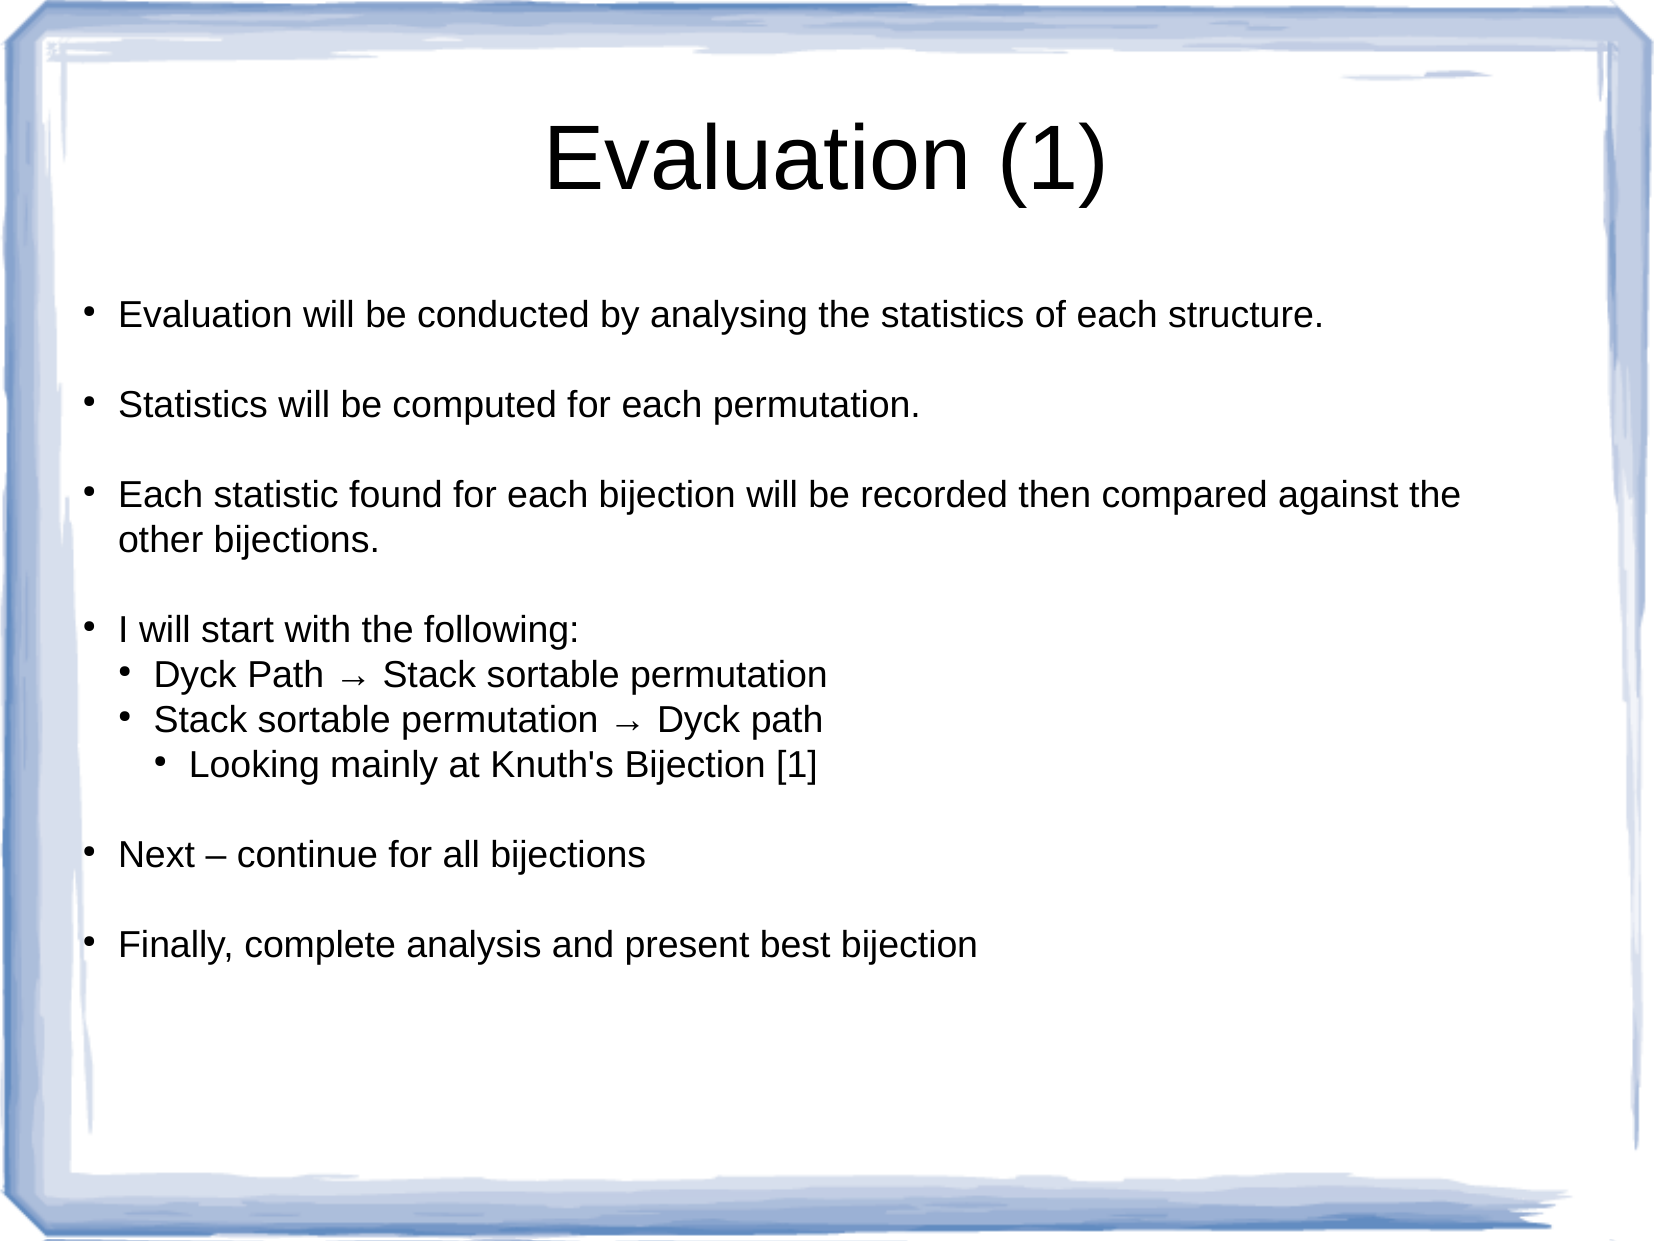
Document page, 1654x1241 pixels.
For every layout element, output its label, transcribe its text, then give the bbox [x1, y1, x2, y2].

picture [0, 0, 1654, 1241]
text_box Evaluation will be conducted by analysing the statistics of each structure. Statistics will be computed for each permutation. Each statistic found for each bijection will be recorded then compared against the other bijections. I will start with the following: Dyck Path → Stack sortable permutation Stack sortable permutation → Dyck path Looking mainly at Knuth's Bijection [1] Next – continue for all bijections Finally, complete analysis and present best bijection [82, 290, 1538, 1010]
text_box Evaluation (1) [82, 49, 1571, 257]
